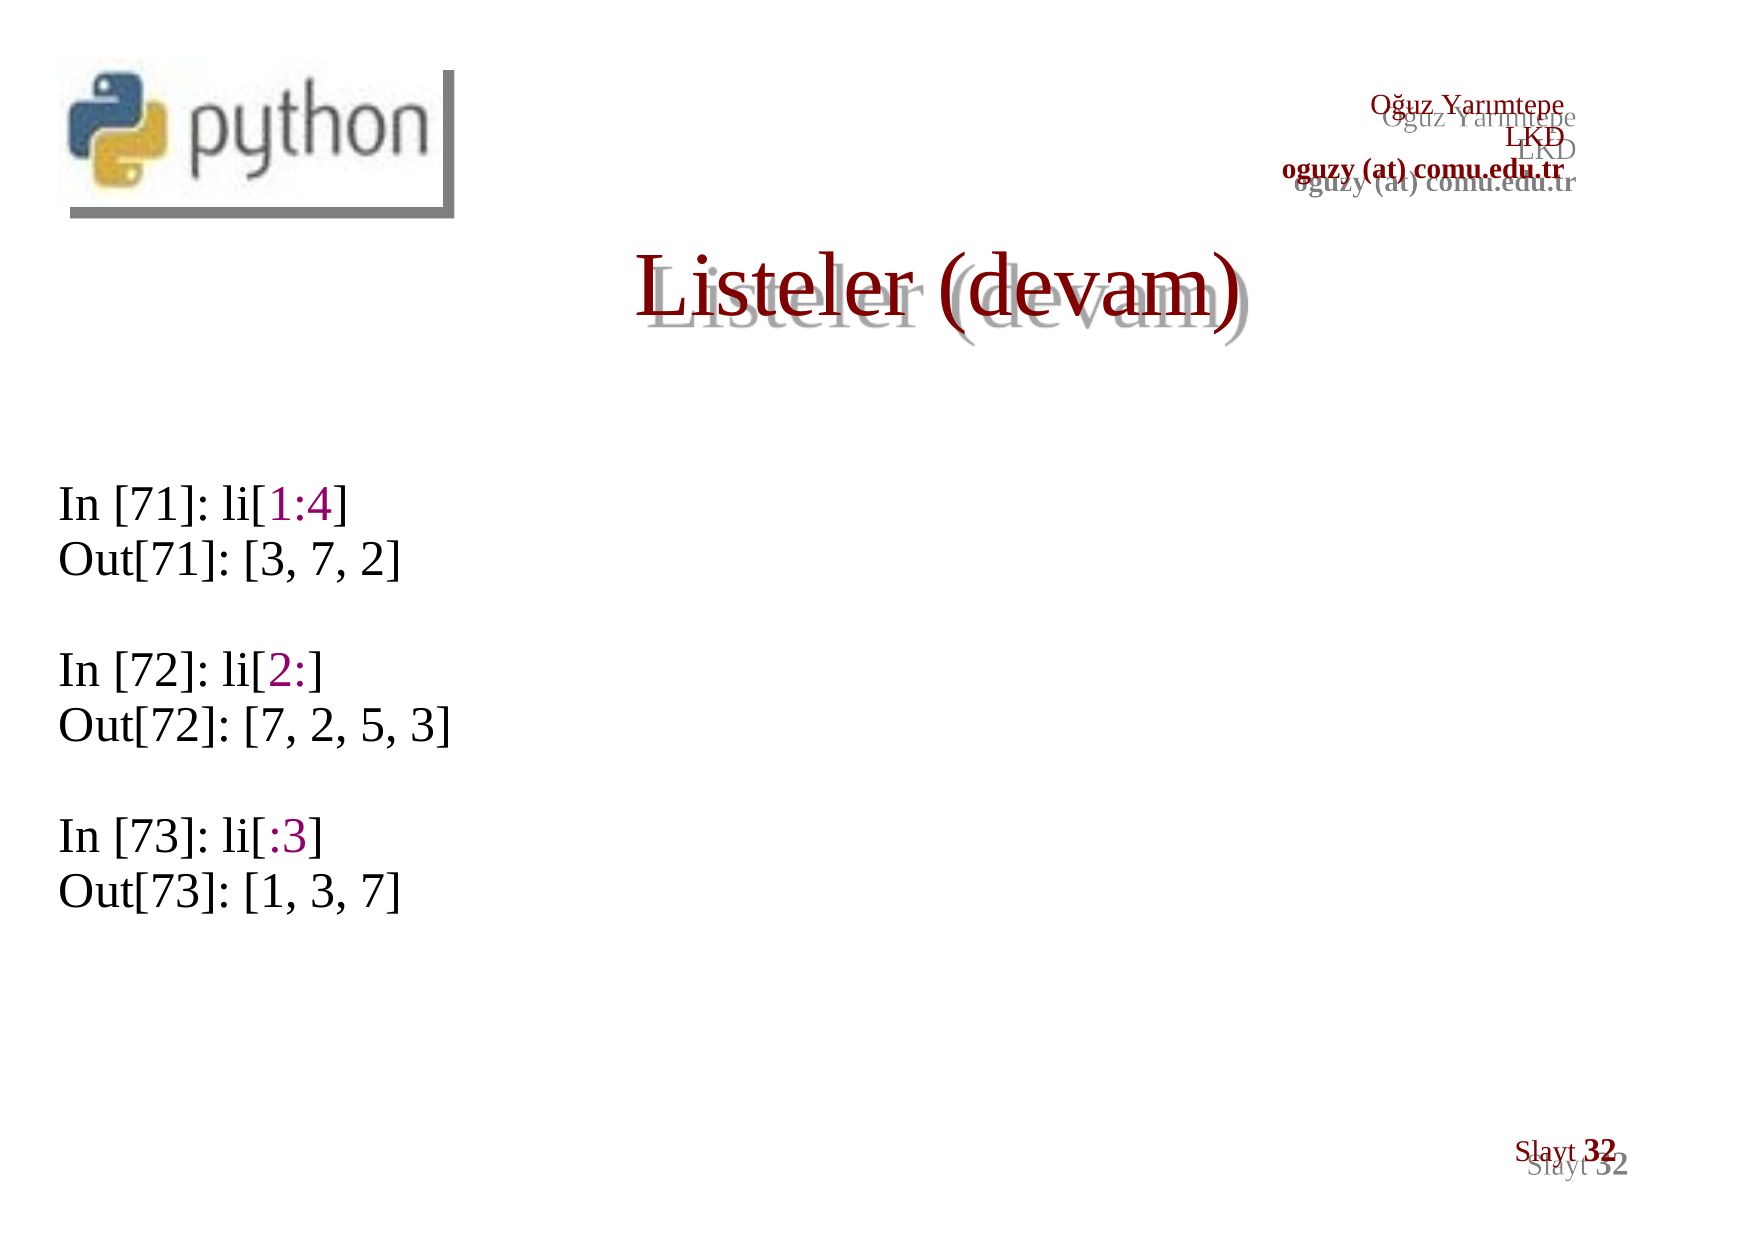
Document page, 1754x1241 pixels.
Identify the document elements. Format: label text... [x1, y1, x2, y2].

picture [59, 58, 443, 207]
title Listeler (devam) [194, 214, 1684, 355]
subtitle In [71]: li[1:4] Out[71]: [3, 7, 2] In [72]: li[2:] Out[72]: [7, 2, 5, 3] In [73]: li[:3] Out[73]: [1, 3, 7] [59, 360, 1695, 1034]
